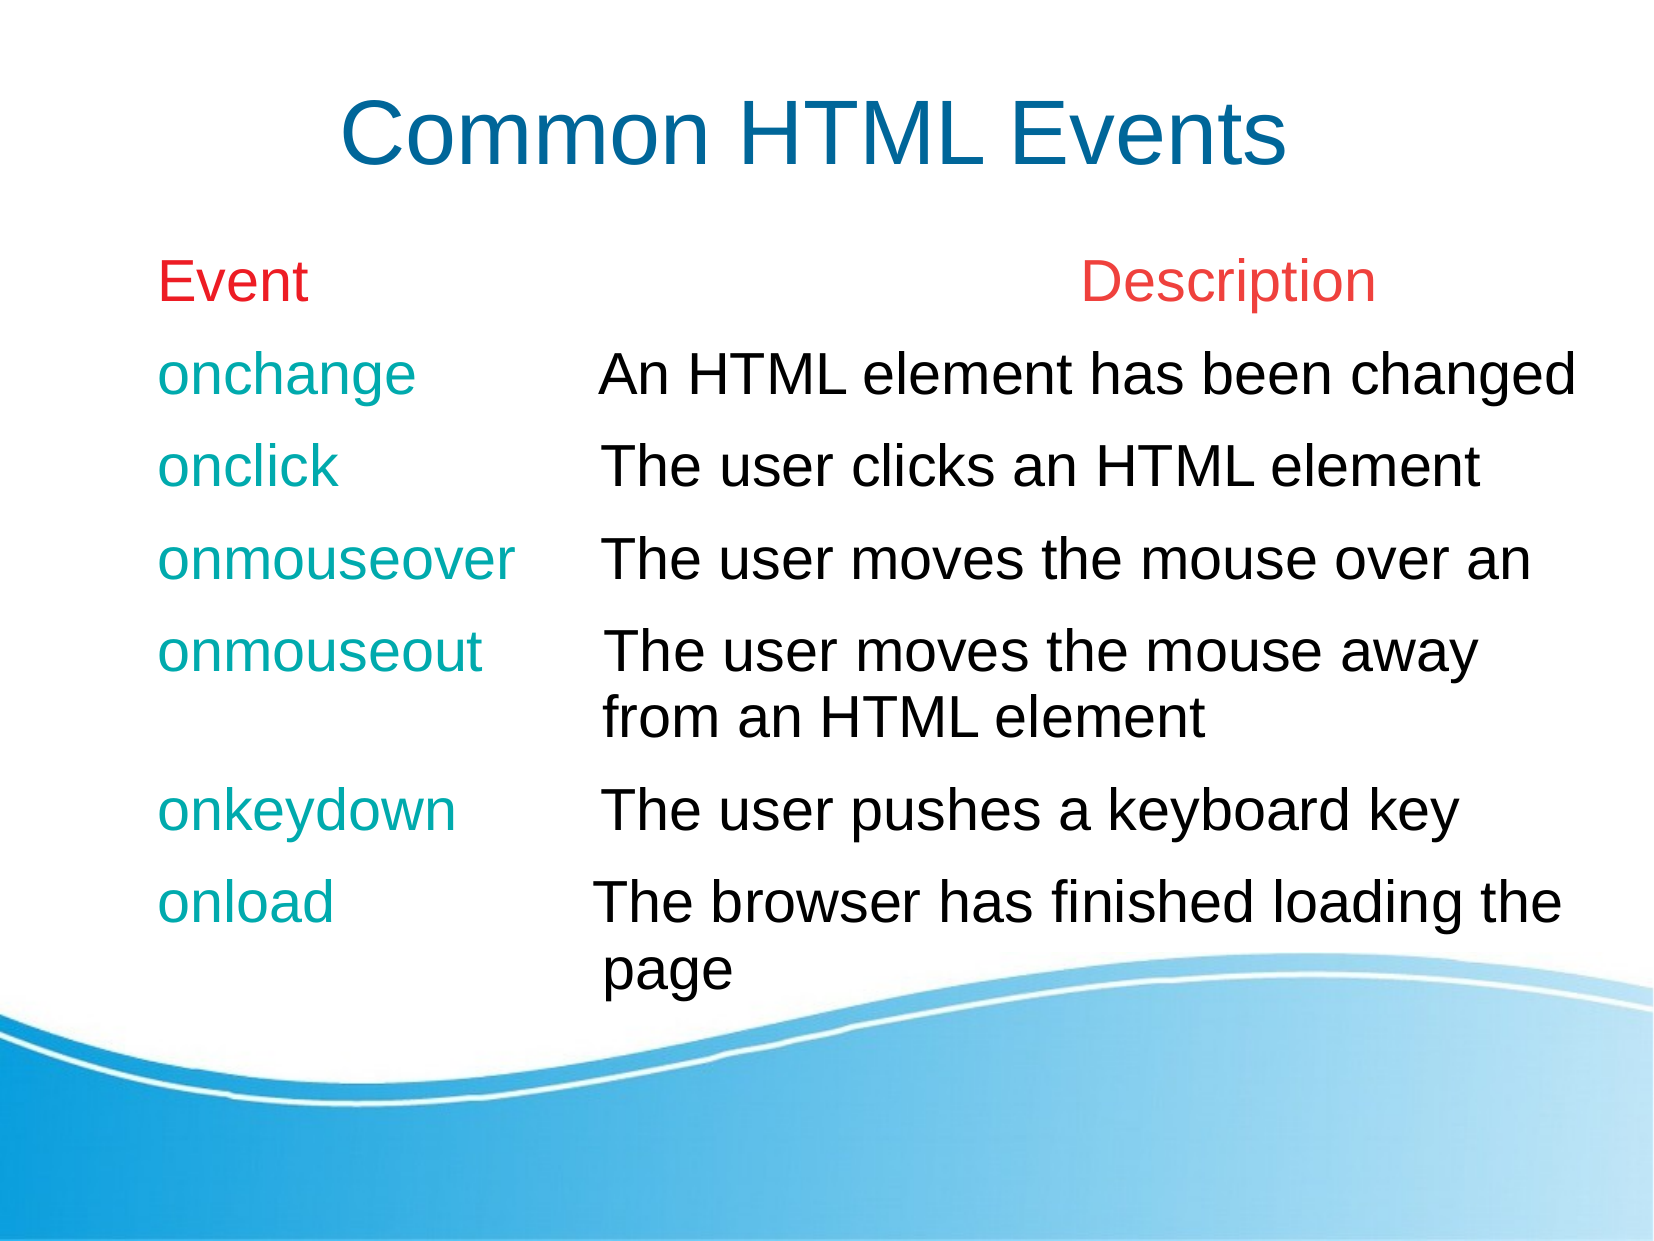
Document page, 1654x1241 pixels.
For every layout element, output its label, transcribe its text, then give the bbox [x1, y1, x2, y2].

list Event Description onchange An HTML element has been changed onclick The user clicks an HTML element onmouseover The user moves the mouse over an onmouseout The user moves the mouse away from an HTML element onkeydown The user pushes a keyboard key onload The browser has finished loading the page [94, 248, 1583, 1016]
picture [0, 952, 1654, 1241]
title Common HTML Events [70, 29, 1559, 237]
